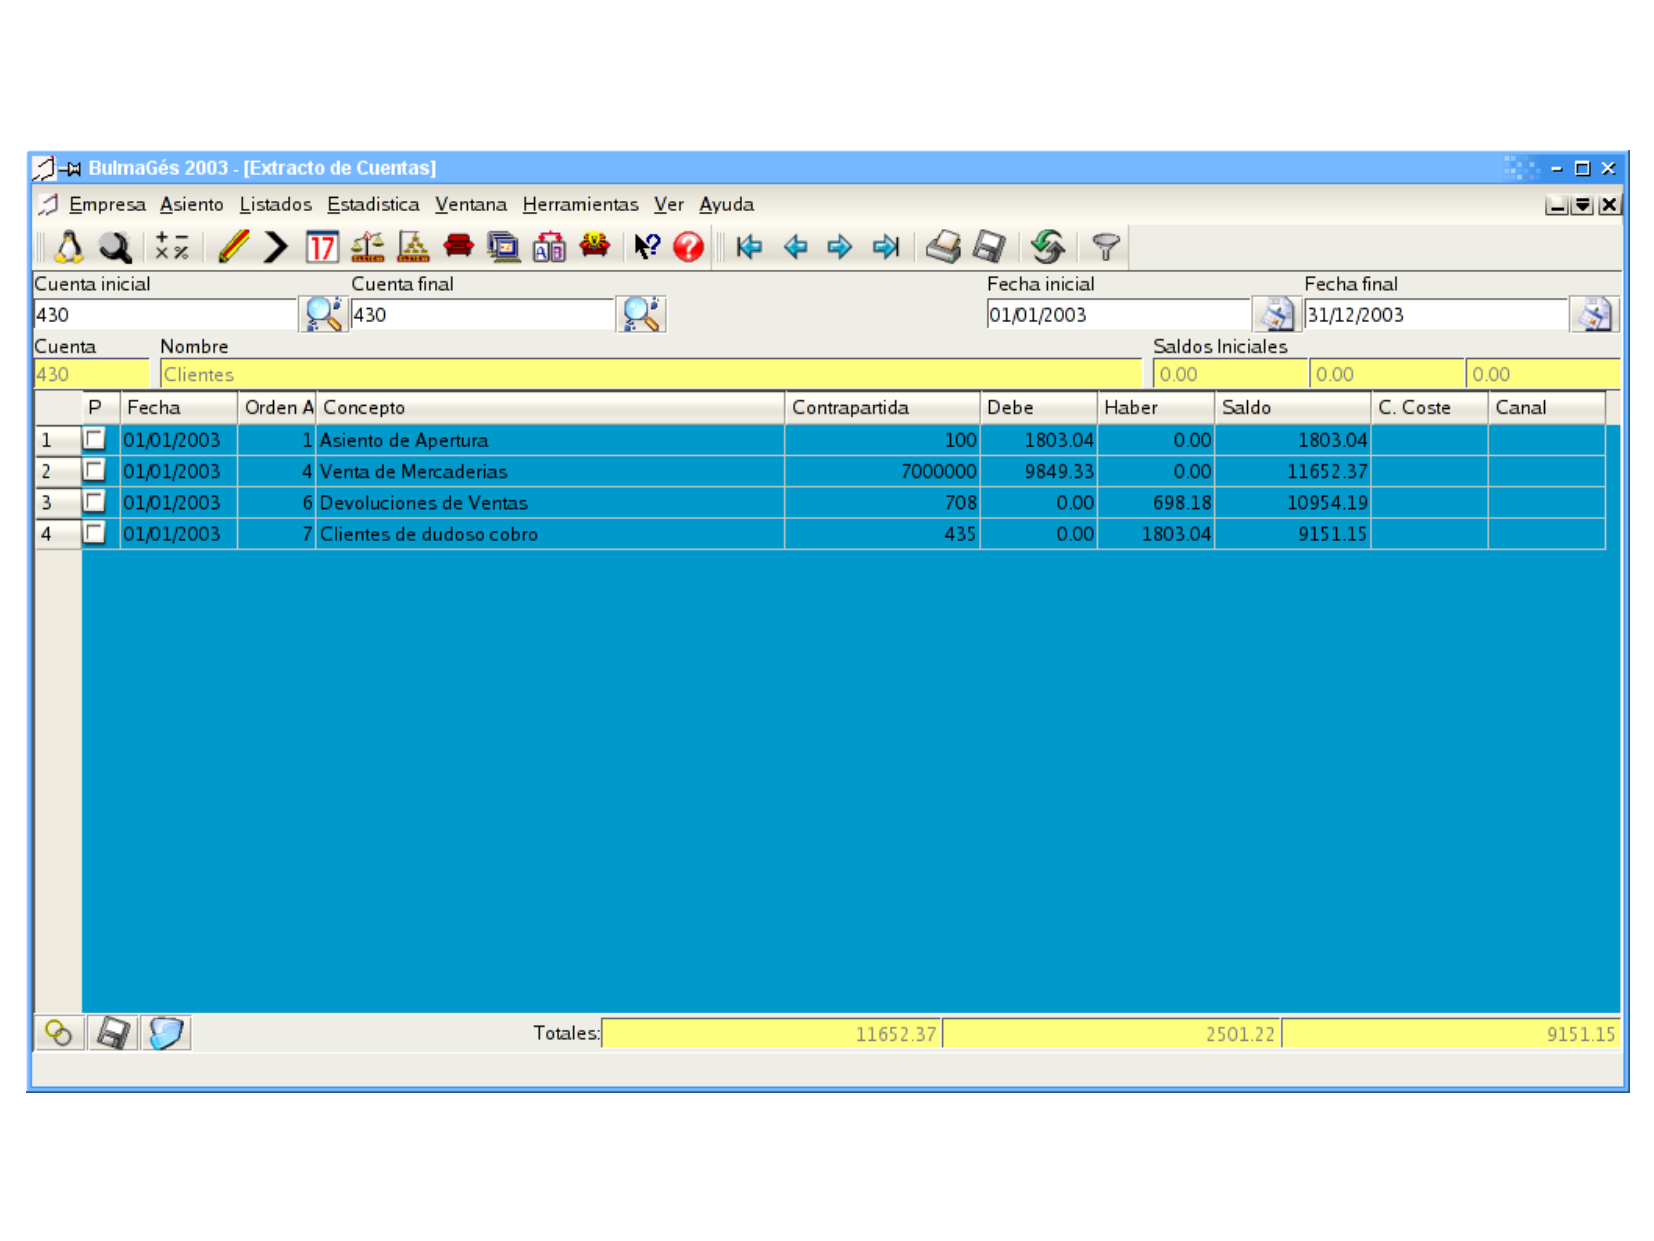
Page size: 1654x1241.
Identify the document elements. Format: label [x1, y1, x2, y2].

picture [26, 150, 1630, 1093]
